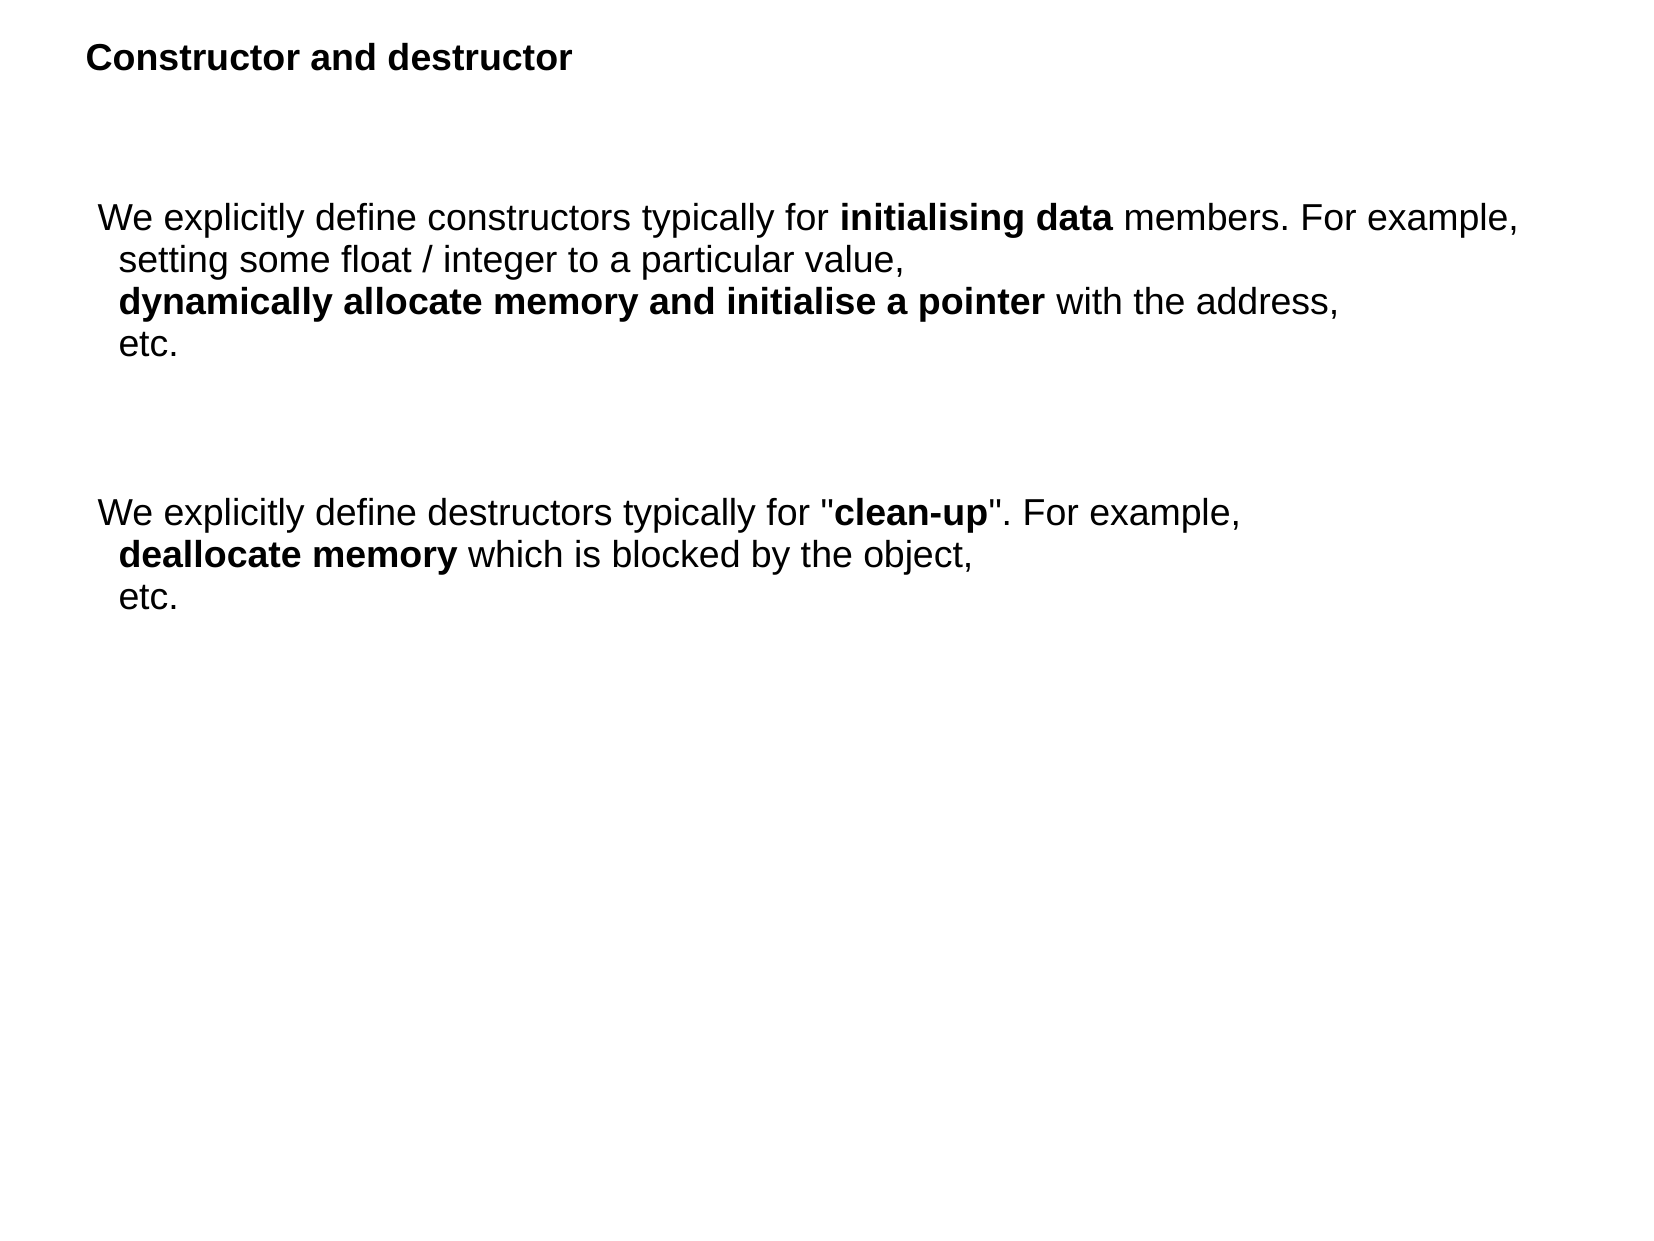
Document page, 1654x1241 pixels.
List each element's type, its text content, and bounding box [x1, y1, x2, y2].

text_box Constructor and destructor [70, 29, 589, 87]
text_box We explicitly define destructors typically for "clean-up". For example, deallocate memory which is blocked by the object, etc. [82, 484, 1257, 626]
text_box We explicitly define constructors typically for initialising data members. For example, setting some float / integer to a particular value, dynamically allocate memory and initialise a pointer with the address, etc. [82, 188, 1535, 372]
